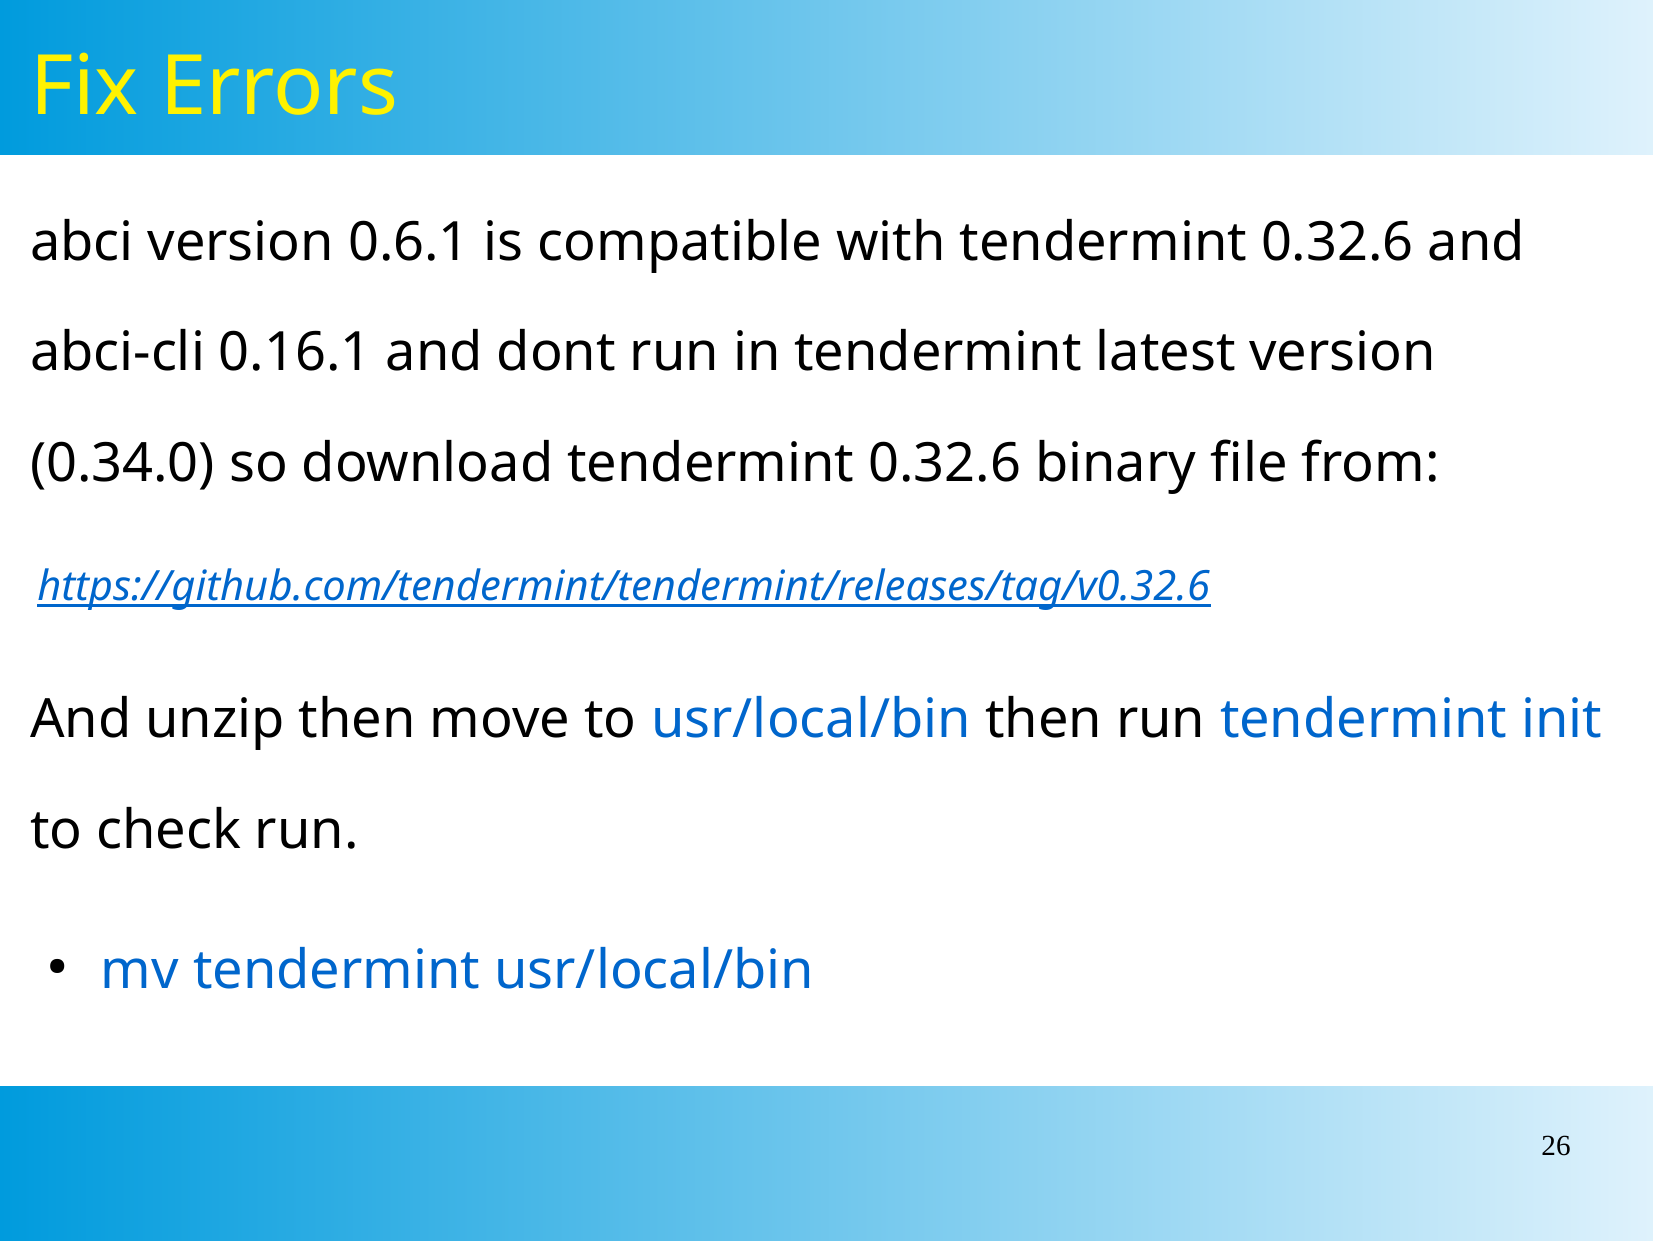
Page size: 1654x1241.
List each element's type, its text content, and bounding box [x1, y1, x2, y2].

title Fix Errors [30, 30, 1519, 136]
list abci version 0.6.1 is compatible with tendermint 0.32.6 and abci-cli 0.16.1 and dont run in tendermint latest version (0.34.0) so download tendermint 0.32.6 binary file from: https://github.com/tendermint/tendermint/releases/tag/v0.32.6 And unzip then move to usr/local/bin then run tendermint init to check run. mv tendermint usr/local/bin [30, 165, 1609, 1036]
